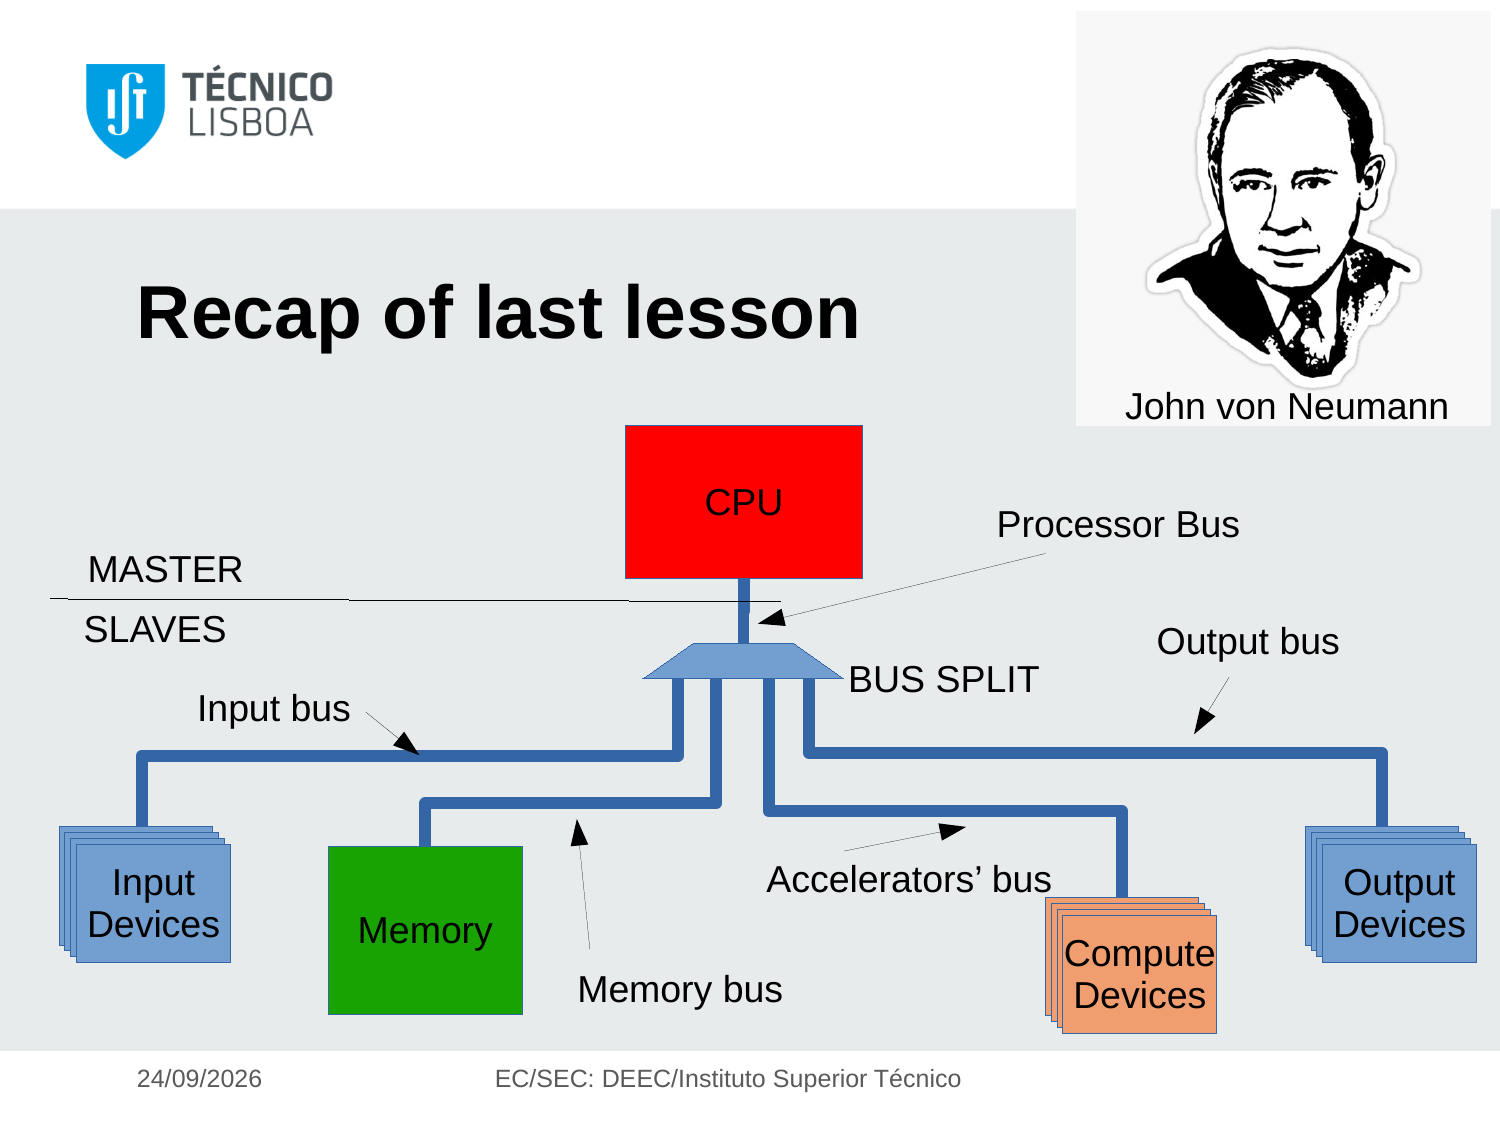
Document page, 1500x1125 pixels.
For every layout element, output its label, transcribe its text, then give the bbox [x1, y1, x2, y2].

text_box Output Devices [1305, 826, 1459, 946]
text_box Input Devices [76, 844, 231, 963]
text_box Output Devices [59, 826, 213, 946]
text_box Output Devices [1311, 832, 1465, 951]
text_box Processor Bus [981, 496, 1256, 554]
text_box SLAVES [69, 600, 252, 659]
text_box Output Devices [1045, 908, 1051, 1016]
text_box Accelerators’ bus [751, 851, 1068, 908]
text_box Output Devices [1322, 844, 1477, 963]
text_box CPU [625, 425, 863, 579]
text_box Memory [328, 846, 523, 1015]
text_box Output Devices [64, 832, 219, 951]
text_box MASTER [72, 540, 259, 598]
slide_number 24/09/2020 [121, 1052, 425, 1103]
text_box Output Devices [1316, 838, 1471, 957]
text_box Output Devices [1057, 909, 1211, 1028]
footer EC/SEC: DEEC/Instituto Superior Técnico [476, 1052, 988, 1103]
text_box [642, 643, 833, 679]
text_box Compute Devices [1062, 915, 1217, 1034]
text_box Output Devices [1068, 897, 1199, 903]
text_box Output Devices [1051, 903, 1205, 1022]
text_box Output bus [1141, 613, 1355, 671]
picture [0, 0, 1500, 1125]
title Recap of last lesson [121, 237, 1076, 381]
text_box BUS SPLIT [833, 651, 1055, 708]
text_box Memory bus [562, 960, 799, 1018]
text_box Output Devices [70, 838, 225, 957]
text_box Input bus [182, 679, 366, 737]
text_box John von Neumann [1110, 377, 1465, 435]
